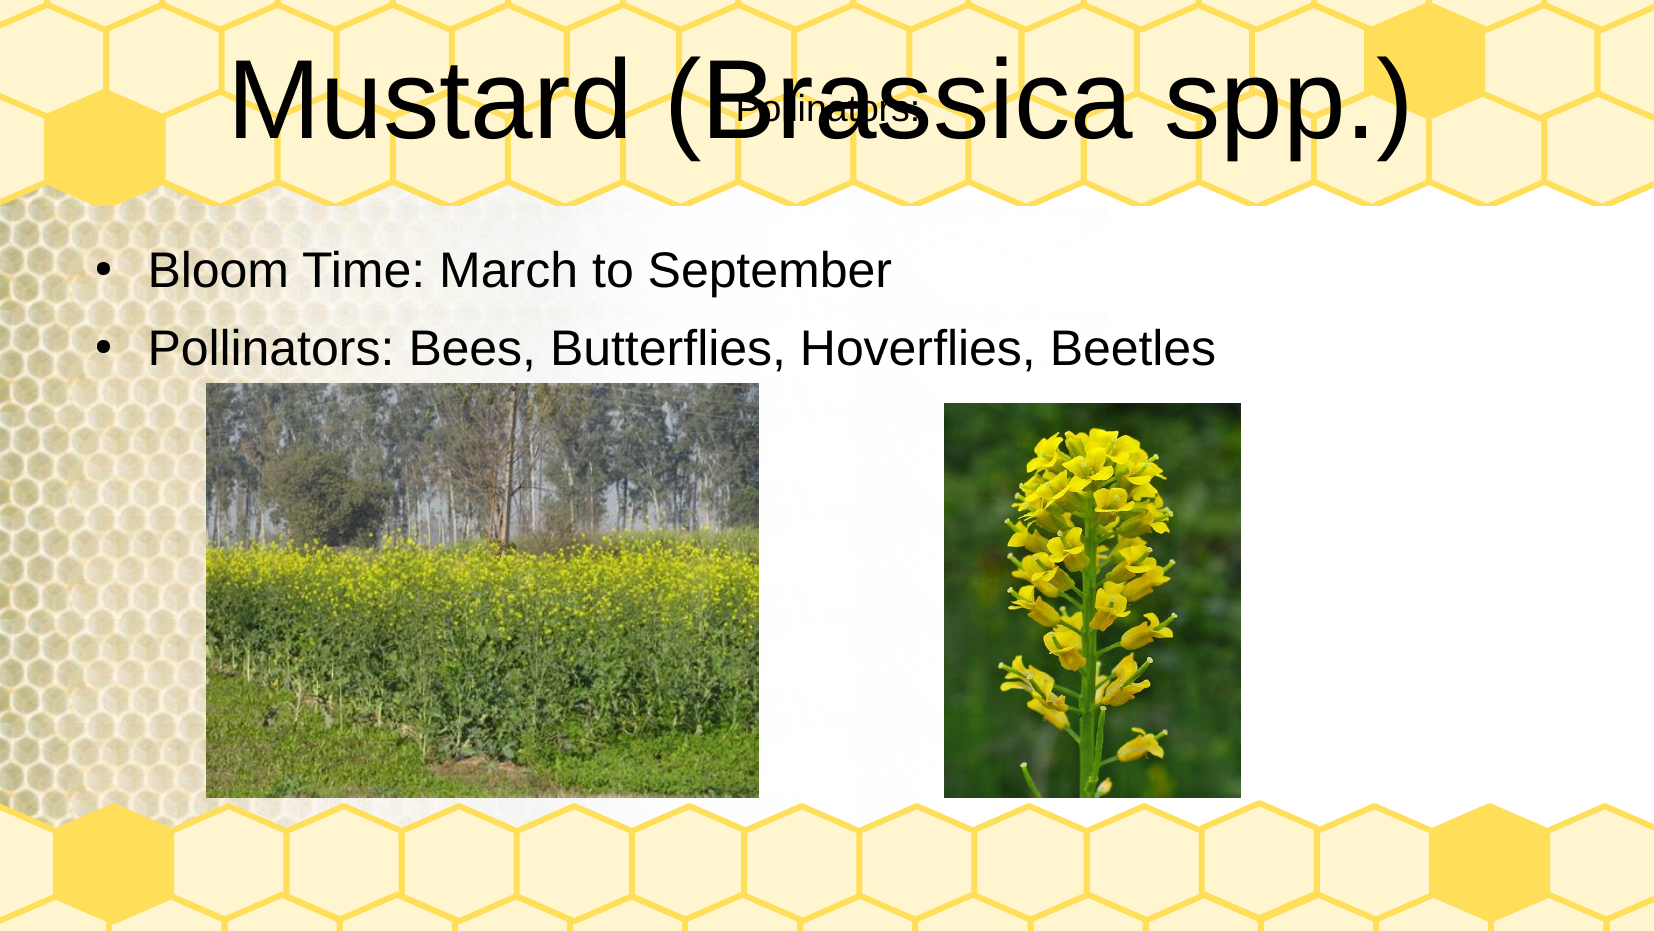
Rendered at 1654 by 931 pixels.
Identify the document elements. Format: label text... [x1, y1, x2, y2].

picture [0, 186, 1654, 827]
title Mustard (Brassica spp.) [76, 0, 1565, 200]
text_box Pollinators: [720, 79, 936, 137]
list Bloom Time: March to September Pollinators: Bees, Butterflies, Hoverflies, Beetles [76, 242, 1565, 384]
